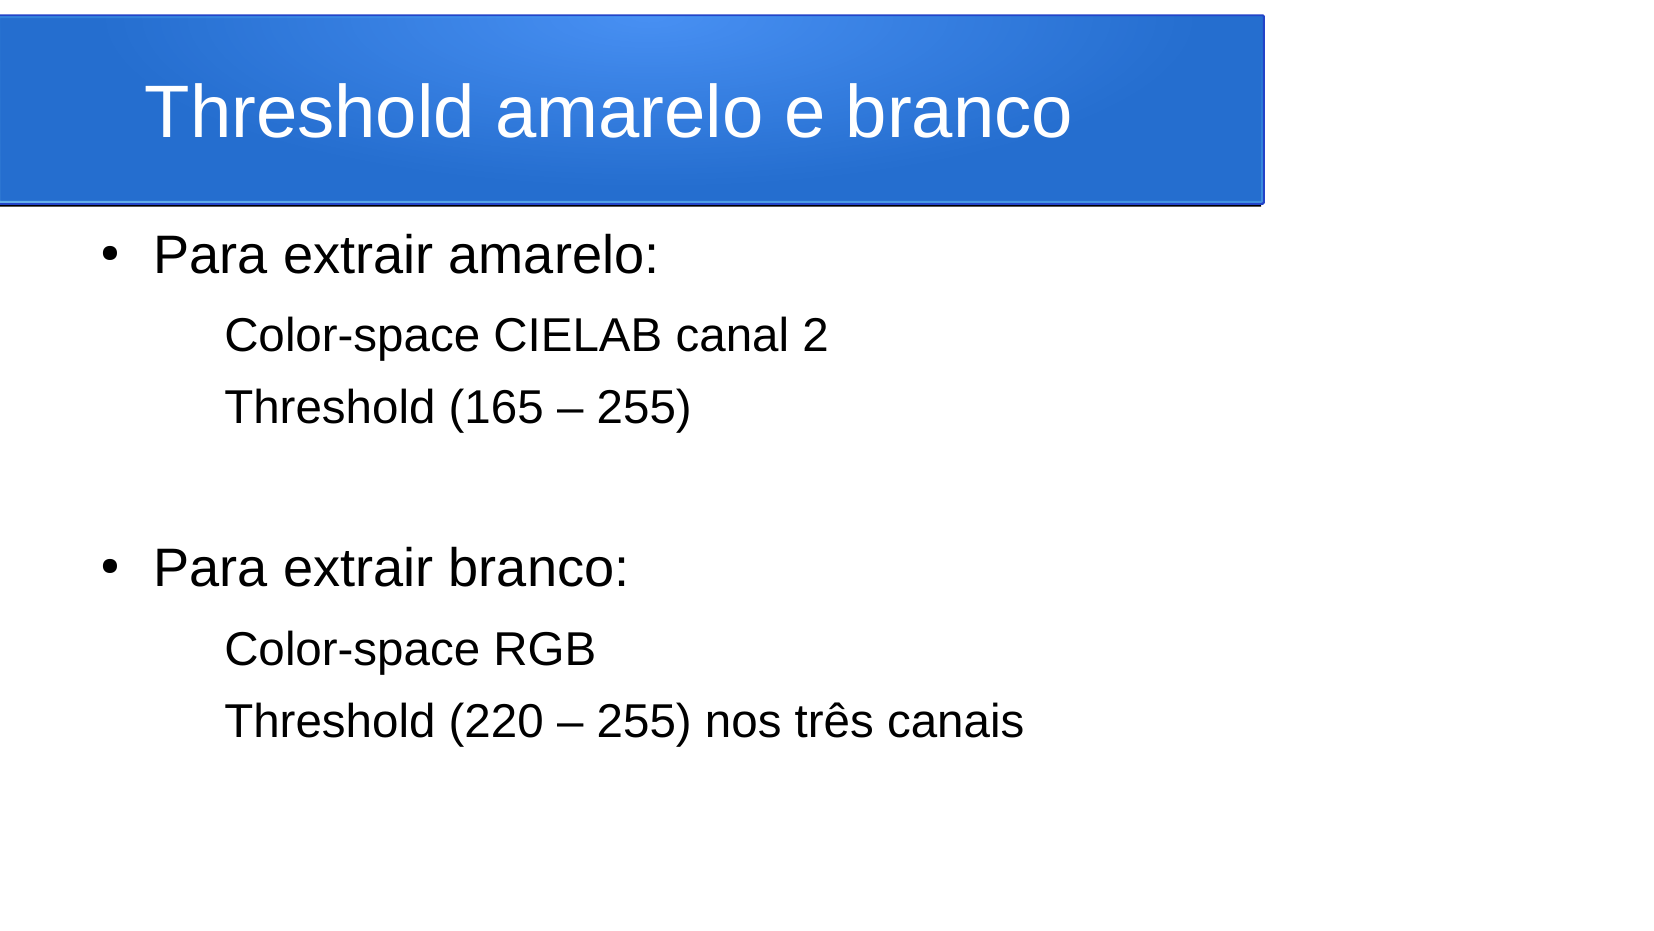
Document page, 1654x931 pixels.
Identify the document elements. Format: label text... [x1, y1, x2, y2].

list Para extrair amarelo: Color-space CIELAB canal 2 Threshold (165 – 255) Para extrair branco: Color-space RGB Threshold (220 – 255) nos três canais [82, 224, 1571, 764]
title Threshold amarelo e branco [82, 35, 1235, 189]
